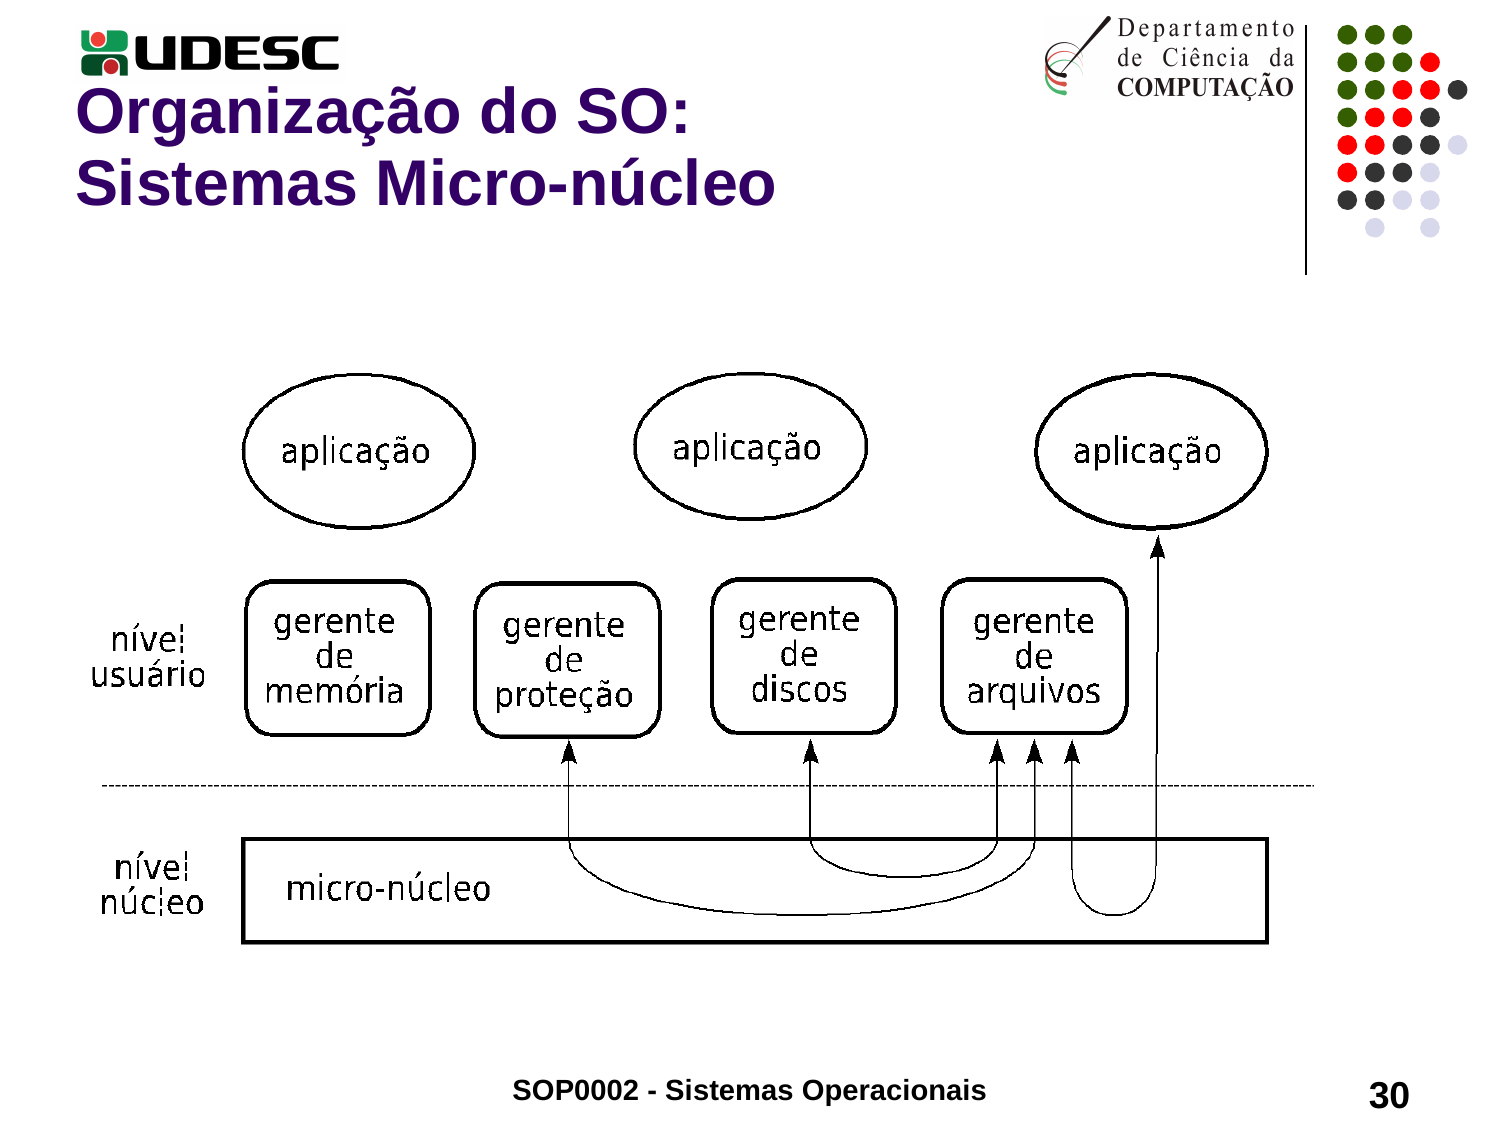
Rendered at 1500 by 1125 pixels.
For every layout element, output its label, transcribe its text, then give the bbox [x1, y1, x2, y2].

picture [74, 23, 346, 62]
title Organização do SO: Sistemas Micro-núcleo [74, 62, 1313, 233]
picture [1045, 16, 1294, 62]
picture [88, 365, 1317, 945]
